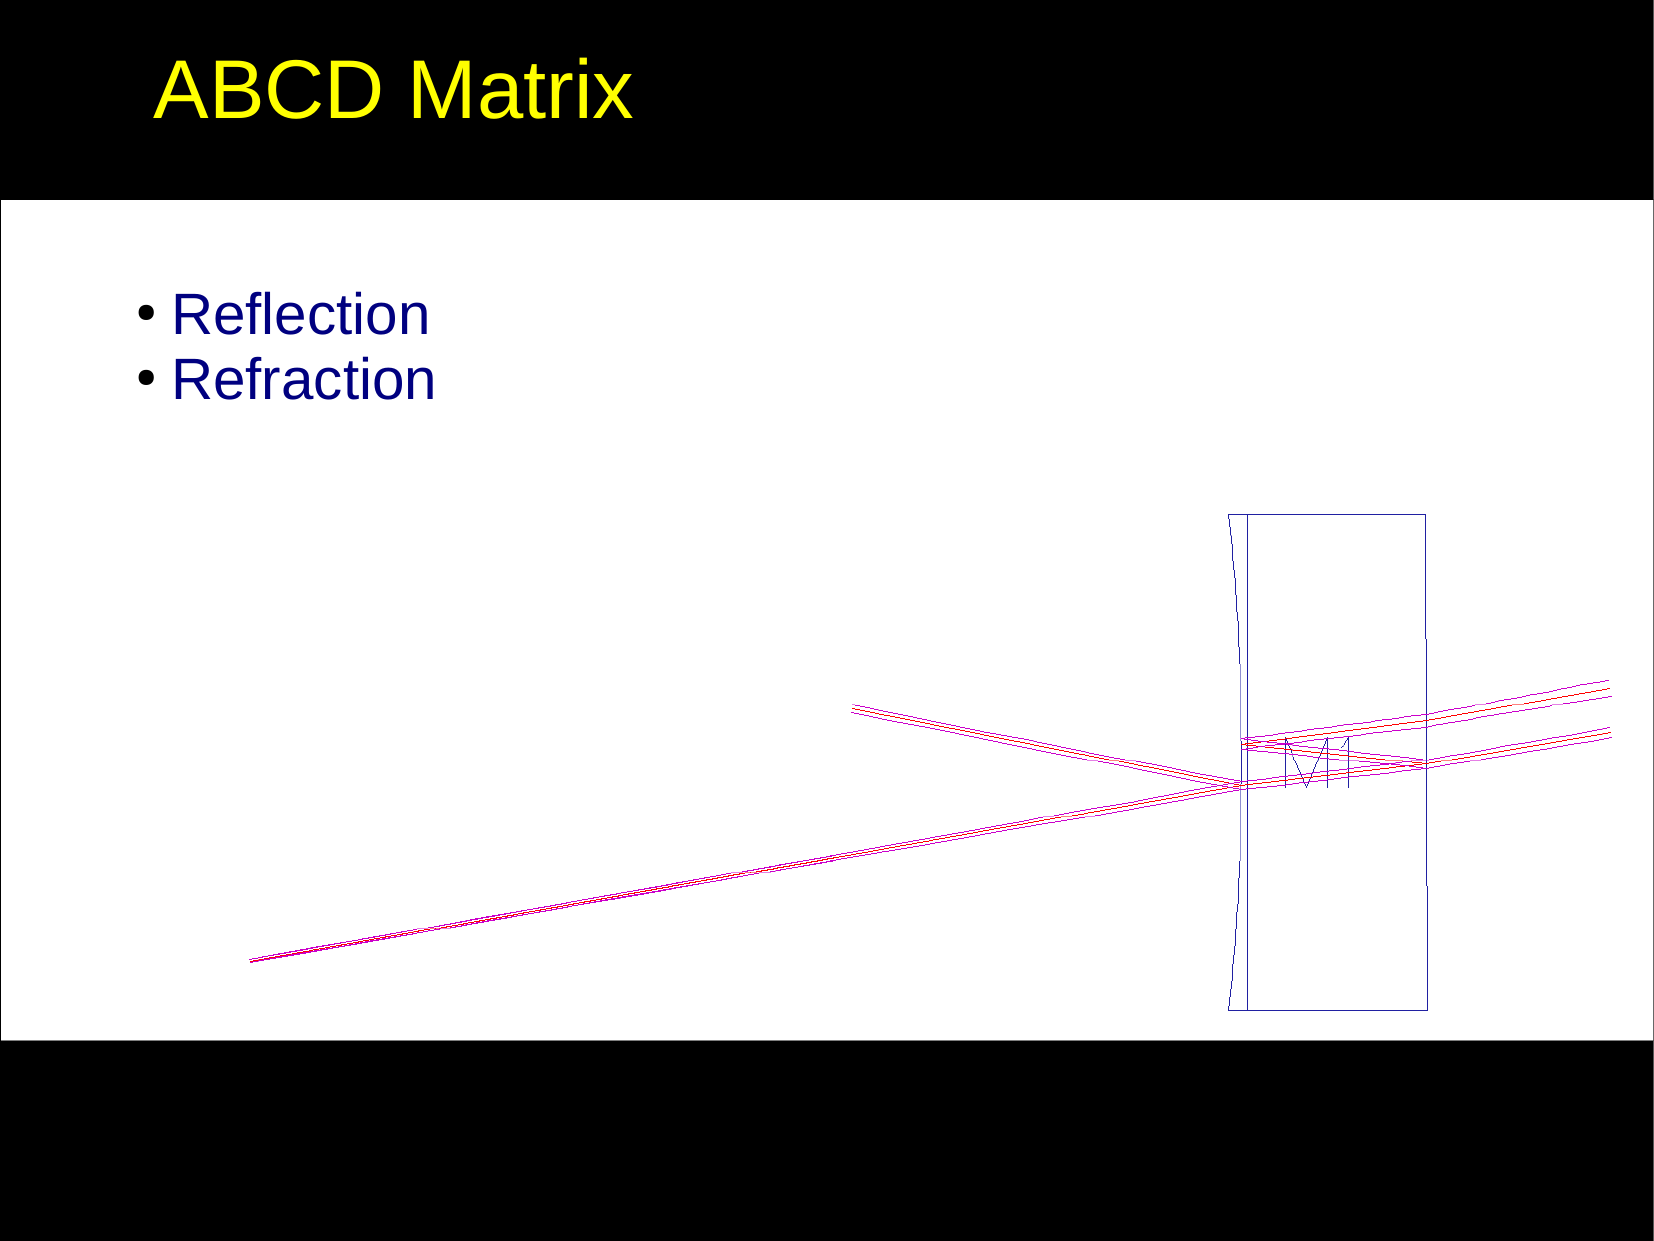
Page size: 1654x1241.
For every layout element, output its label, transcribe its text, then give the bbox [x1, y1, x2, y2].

text_box ABCD Matrix [138, 35, 650, 144]
text_box Reflection Refraction [121, 274, 453, 420]
picture [0, 199, 1654, 1041]
